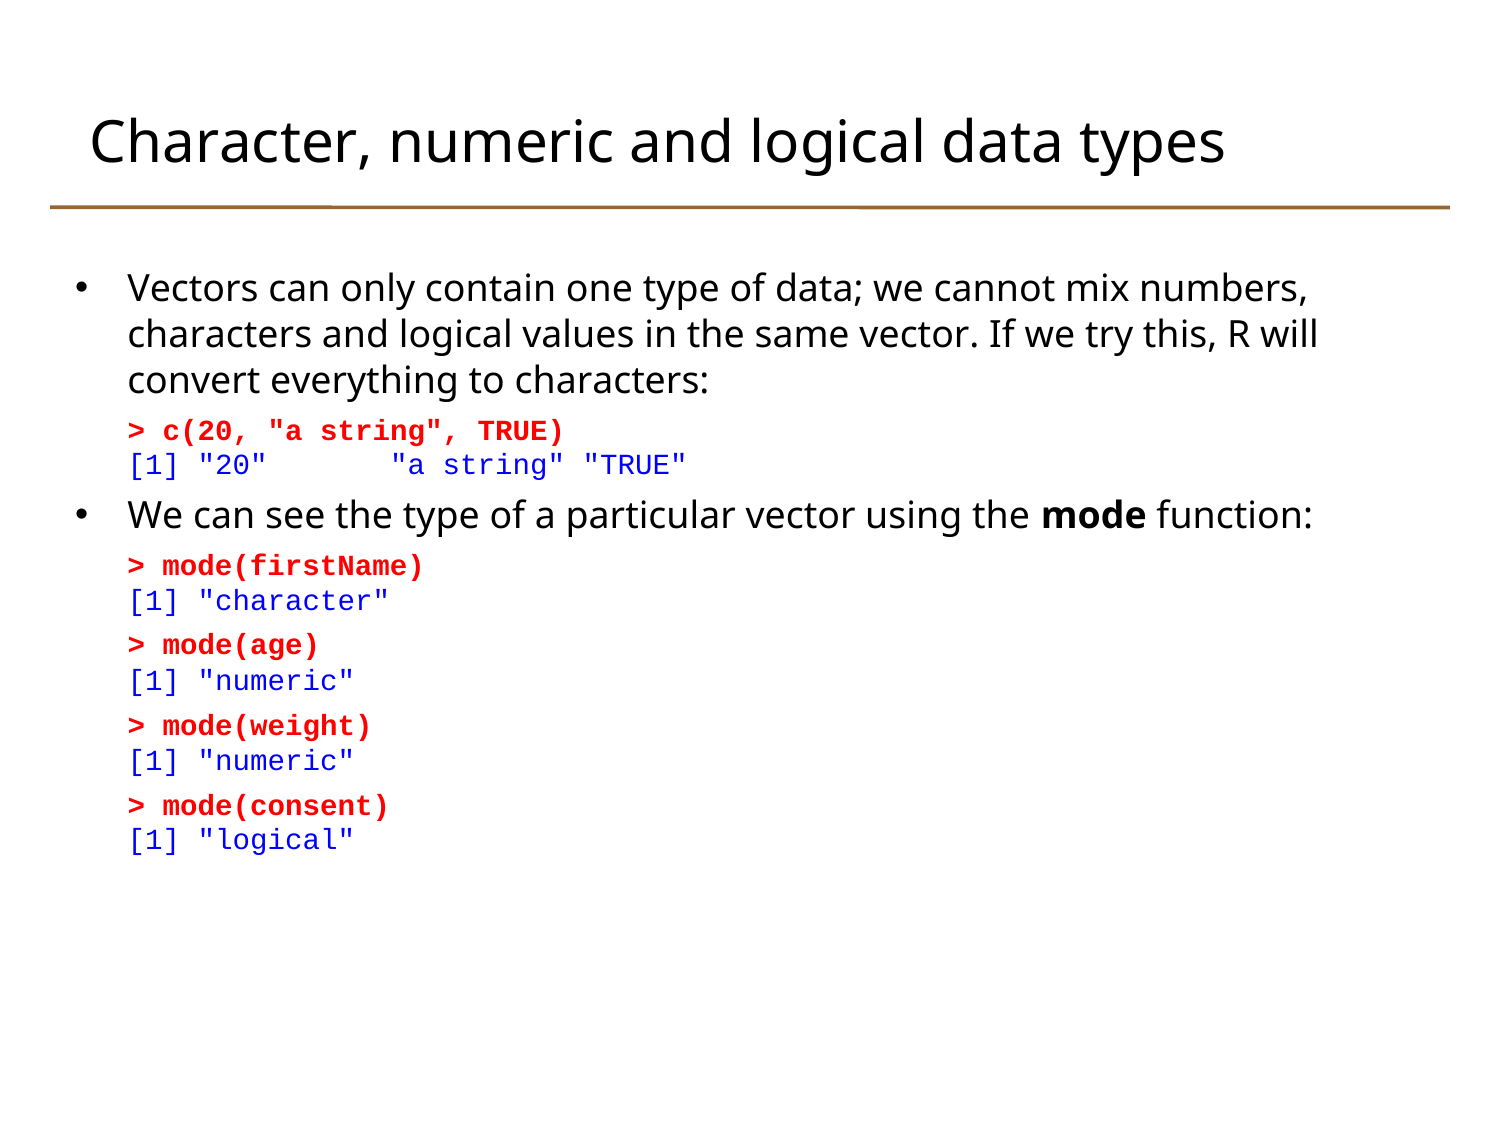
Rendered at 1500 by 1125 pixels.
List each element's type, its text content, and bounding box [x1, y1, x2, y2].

text_box Character, numeric and logical data types [75, 44, 1425, 233]
text_box Vectors can only contain one type of data; we cannot mix numbers, characters and logical values in the same vector. If we try this, R will convert everything to characters: > c(20, "a string", TRUE) [1] "20" "a string" "TRUE" We can see the type of a particular vector using the mode function: > mode(firstName) [1] "character" > mode(age) [1] "numeric" > mode(weight) [1] "numeric" > mode(consent) [1] "logical" [75, 263, 1425, 1006]
